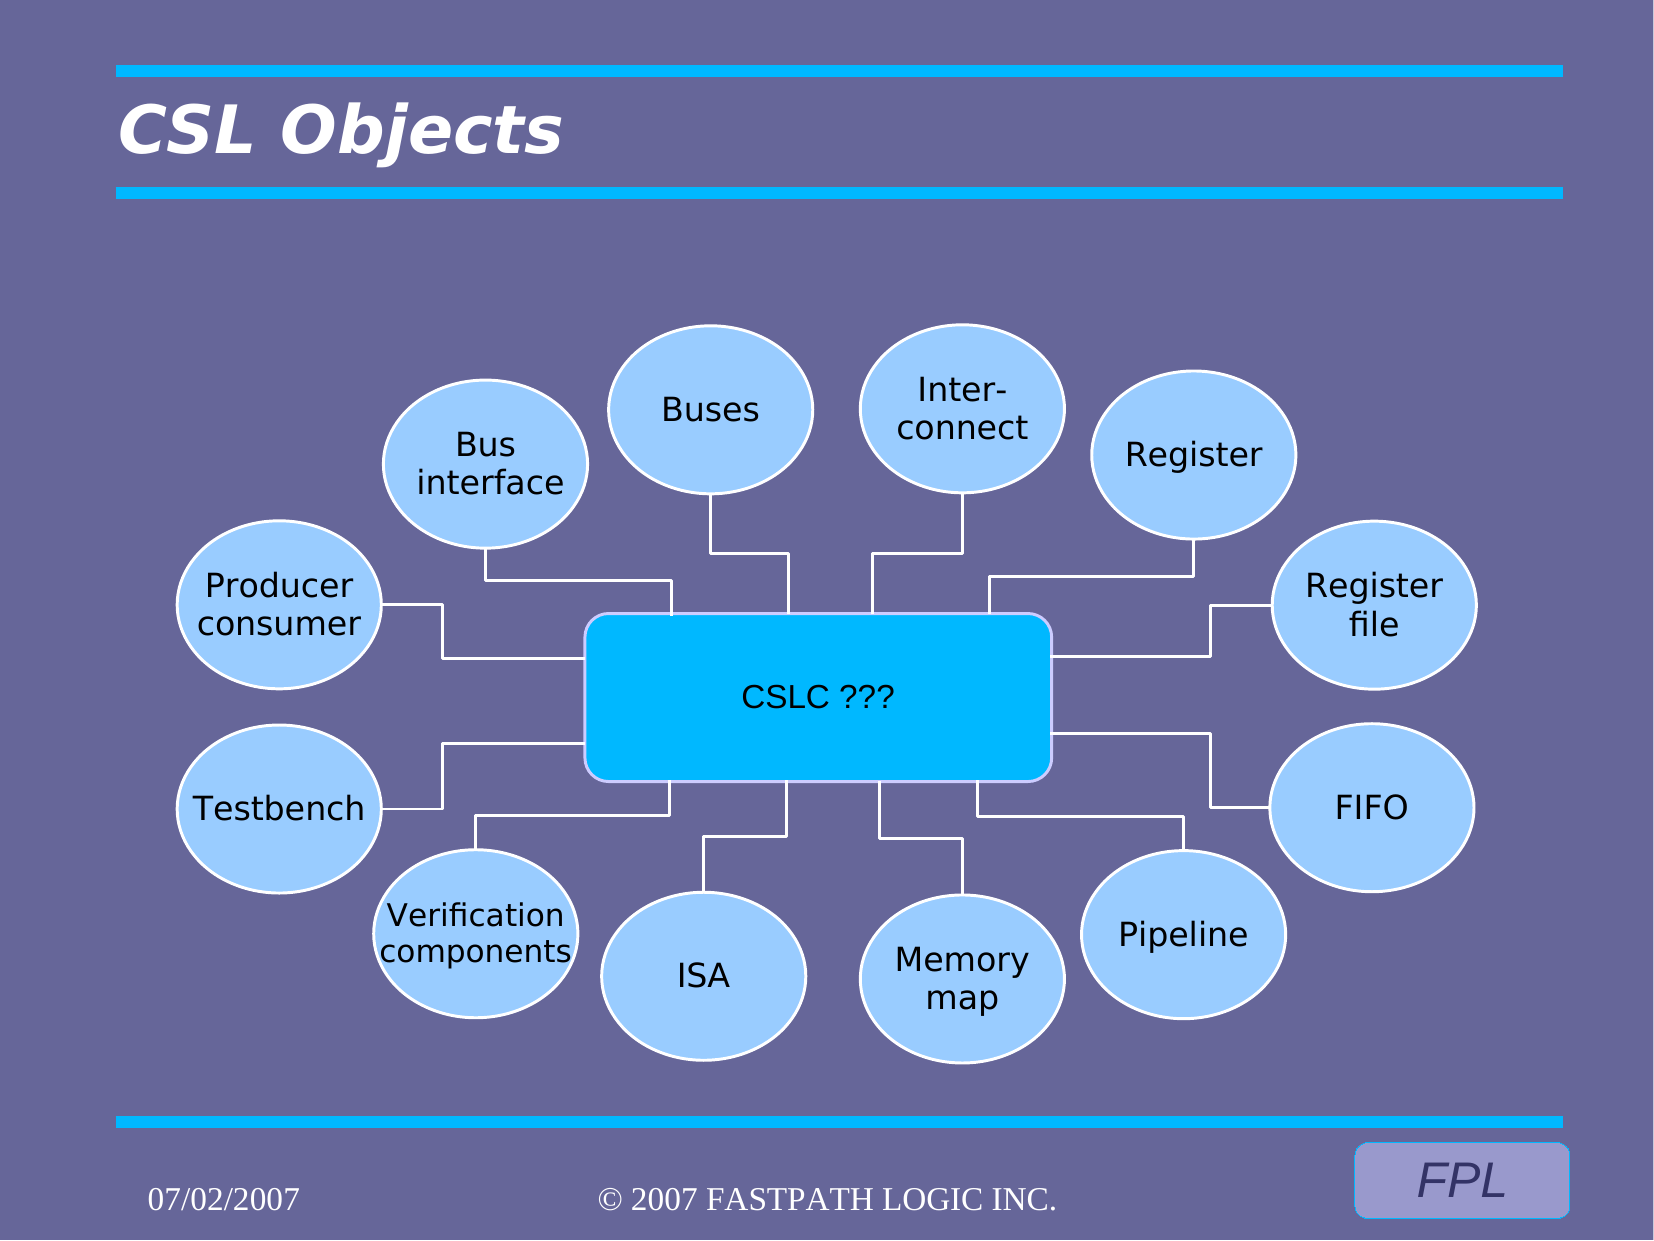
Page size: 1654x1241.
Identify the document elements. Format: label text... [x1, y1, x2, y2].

text_box Producer consumer [177, 520, 382, 689]
text_box ISA [601, 892, 806, 1061]
text_box Register [1091, 370, 1296, 540]
title CSL Objects [118, 41, 1531, 219]
text_box CSLC ??? [584, 613, 1052, 782]
text_box Memory map [860, 895, 1065, 1063]
text_box Testbench [177, 725, 382, 894]
text_box FIFO [1269, 723, 1475, 892]
text_box Register file [1272, 521, 1477, 690]
text_box Bus interface [383, 380, 588, 549]
text_box Pipeline [1081, 850, 1286, 1019]
text_box Buses [608, 325, 813, 494]
text_box Inter- connect [860, 324, 1065, 493]
text_box Verification components [373, 849, 578, 1018]
